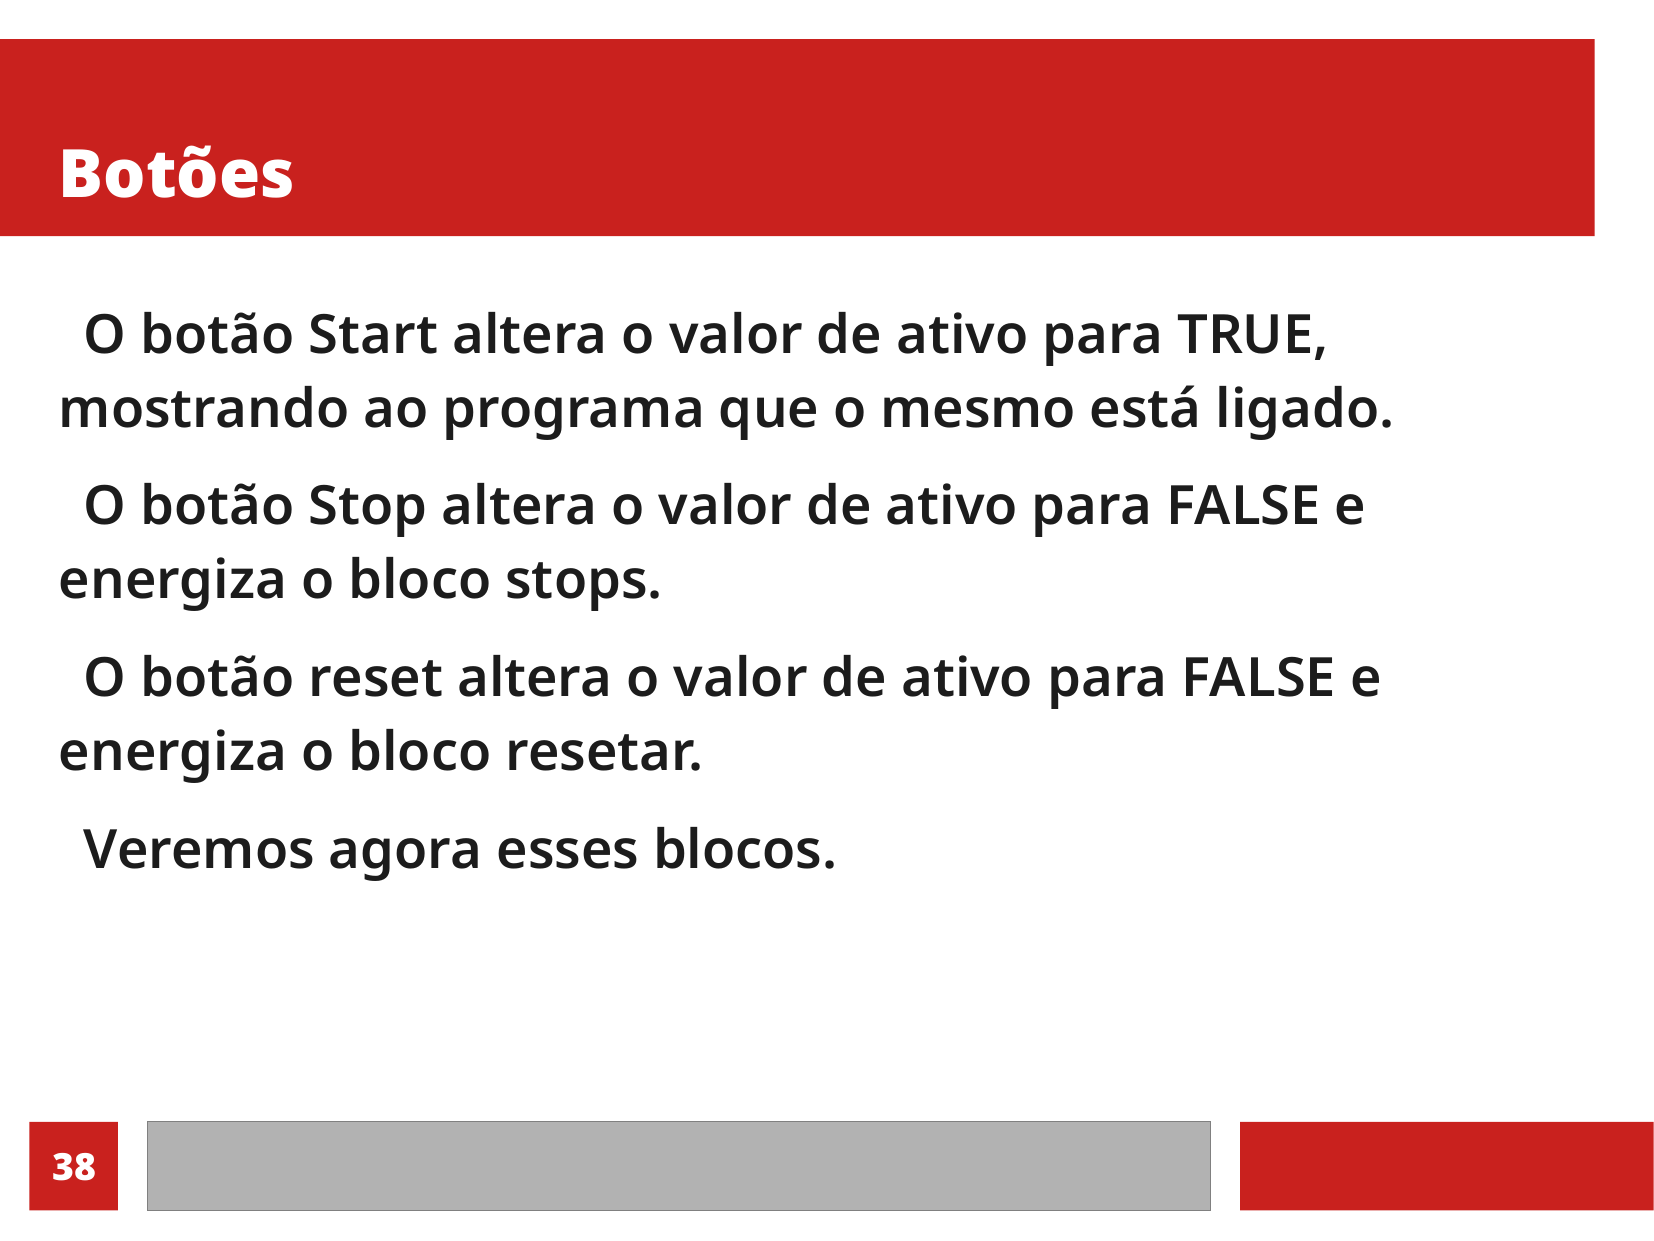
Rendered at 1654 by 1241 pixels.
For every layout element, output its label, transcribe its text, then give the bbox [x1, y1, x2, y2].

list O botão Start altera o valor de ativo para TRUE, mostrando ao programa que o mesmo está ligado. O botão Stop altera o valor de ativo para FALSE e energiza o bloco stops. O botão reset altera o valor de ativo para FALSE e energiza o bloco resetar. Veremos agora esses blocos. [58, 295, 1595, 1063]
title Botões [58, 58, 1595, 217]
